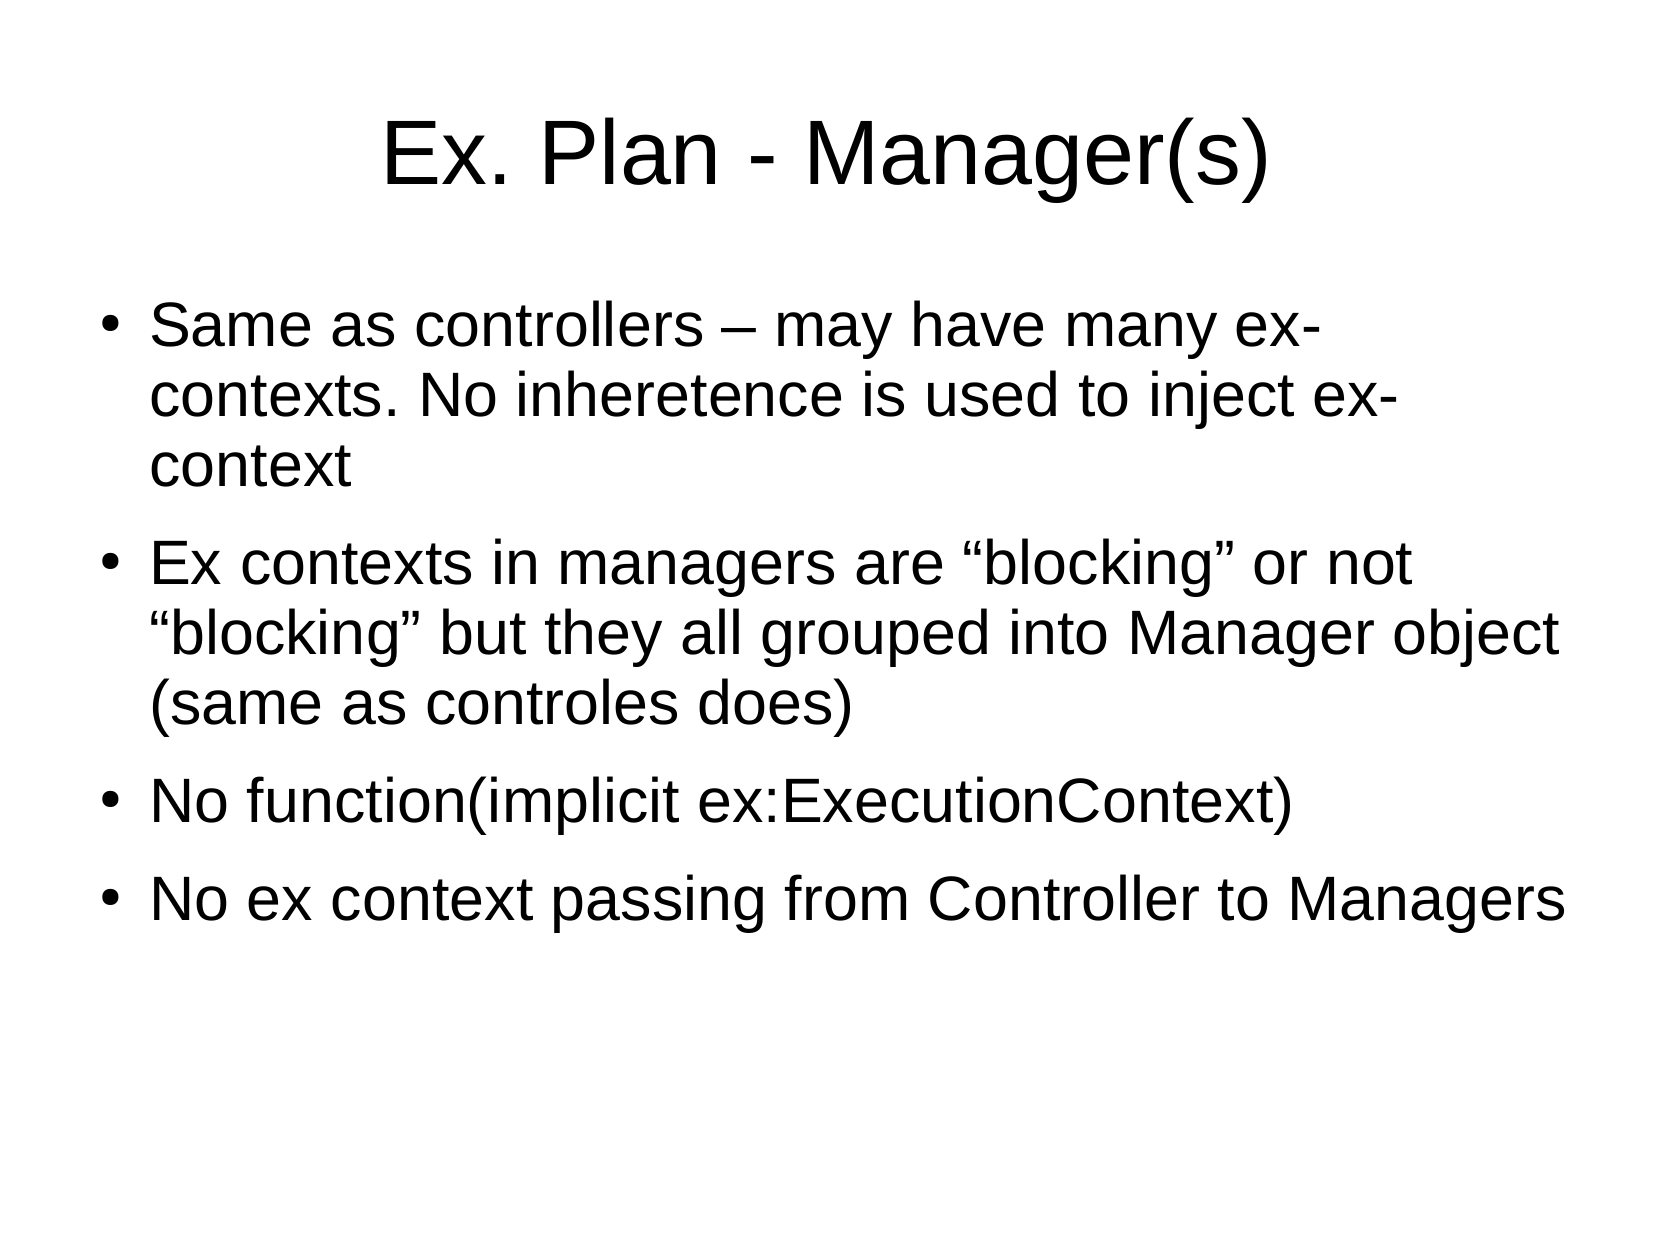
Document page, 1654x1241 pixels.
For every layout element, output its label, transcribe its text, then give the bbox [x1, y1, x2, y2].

title Ex. Plan - Manager(s) [82, 49, 1571, 257]
list Same as controllers – may have many ex-contexts. No inheretence is used to inject ex-context Ex contexts in managers are “blocking” or not “blocking” but they all grouped into Manager object (same as controles does) No function(implicit ex:ExecutionContext) No ex context passing from Controller to Managers [82, 290, 1571, 1010]
